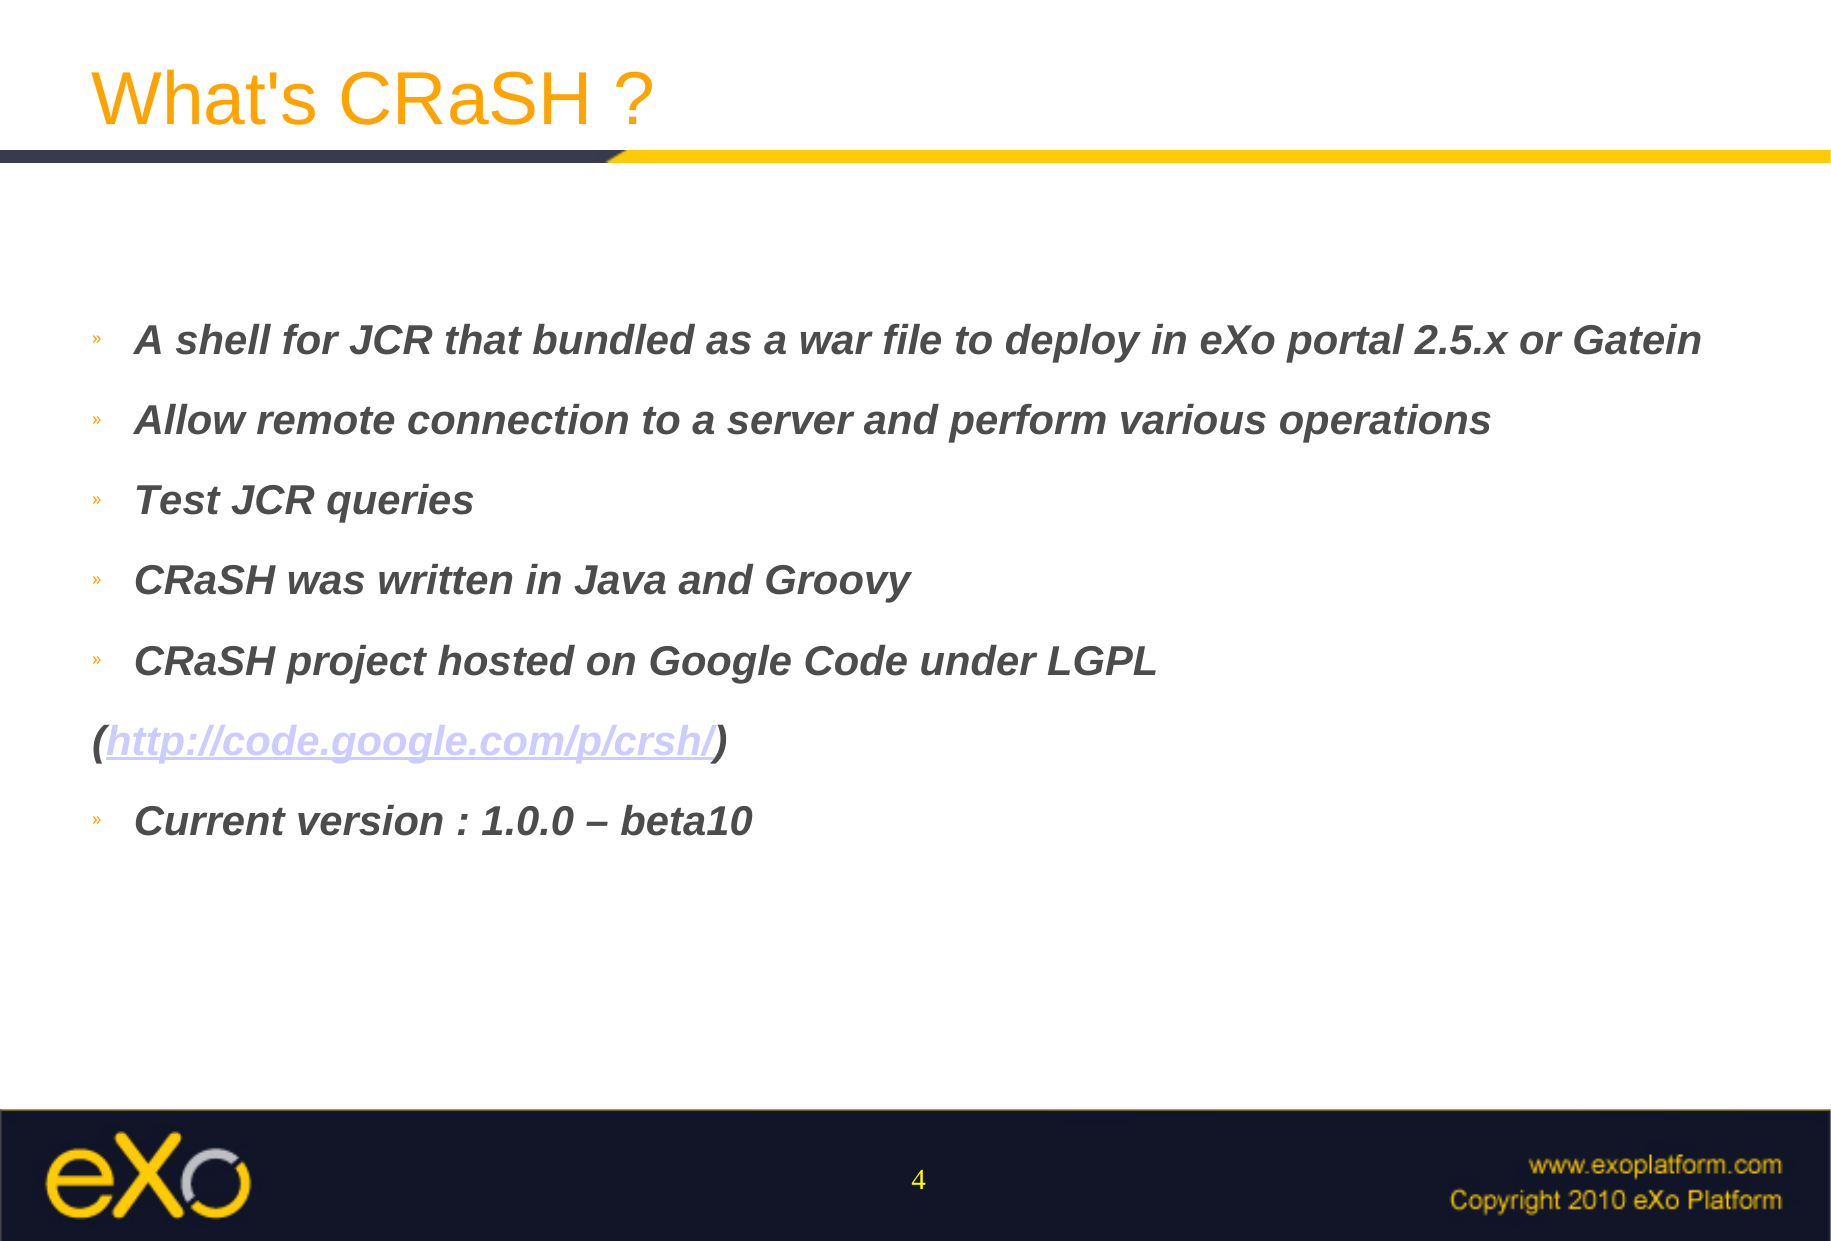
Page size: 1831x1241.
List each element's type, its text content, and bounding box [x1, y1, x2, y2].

text_box What's CRaSH ? [91, 49, 1740, 151]
text_box A shell for JCR that bundled as a war file to deploy in eXo portal 2.5.x or Gatein Allow remote connection to a server and perform various operations Test JCR queries CRaSH was written in Java and Groovy CRaSH project hosted on Google Code under LGPL (http://code.google.com/p/crsh/) Current version : 1.0.0 – beta10 [91, 232, 1740, 1071]
picture [0, 150, 1831, 163]
picture [0, 1109, 1831, 1241]
